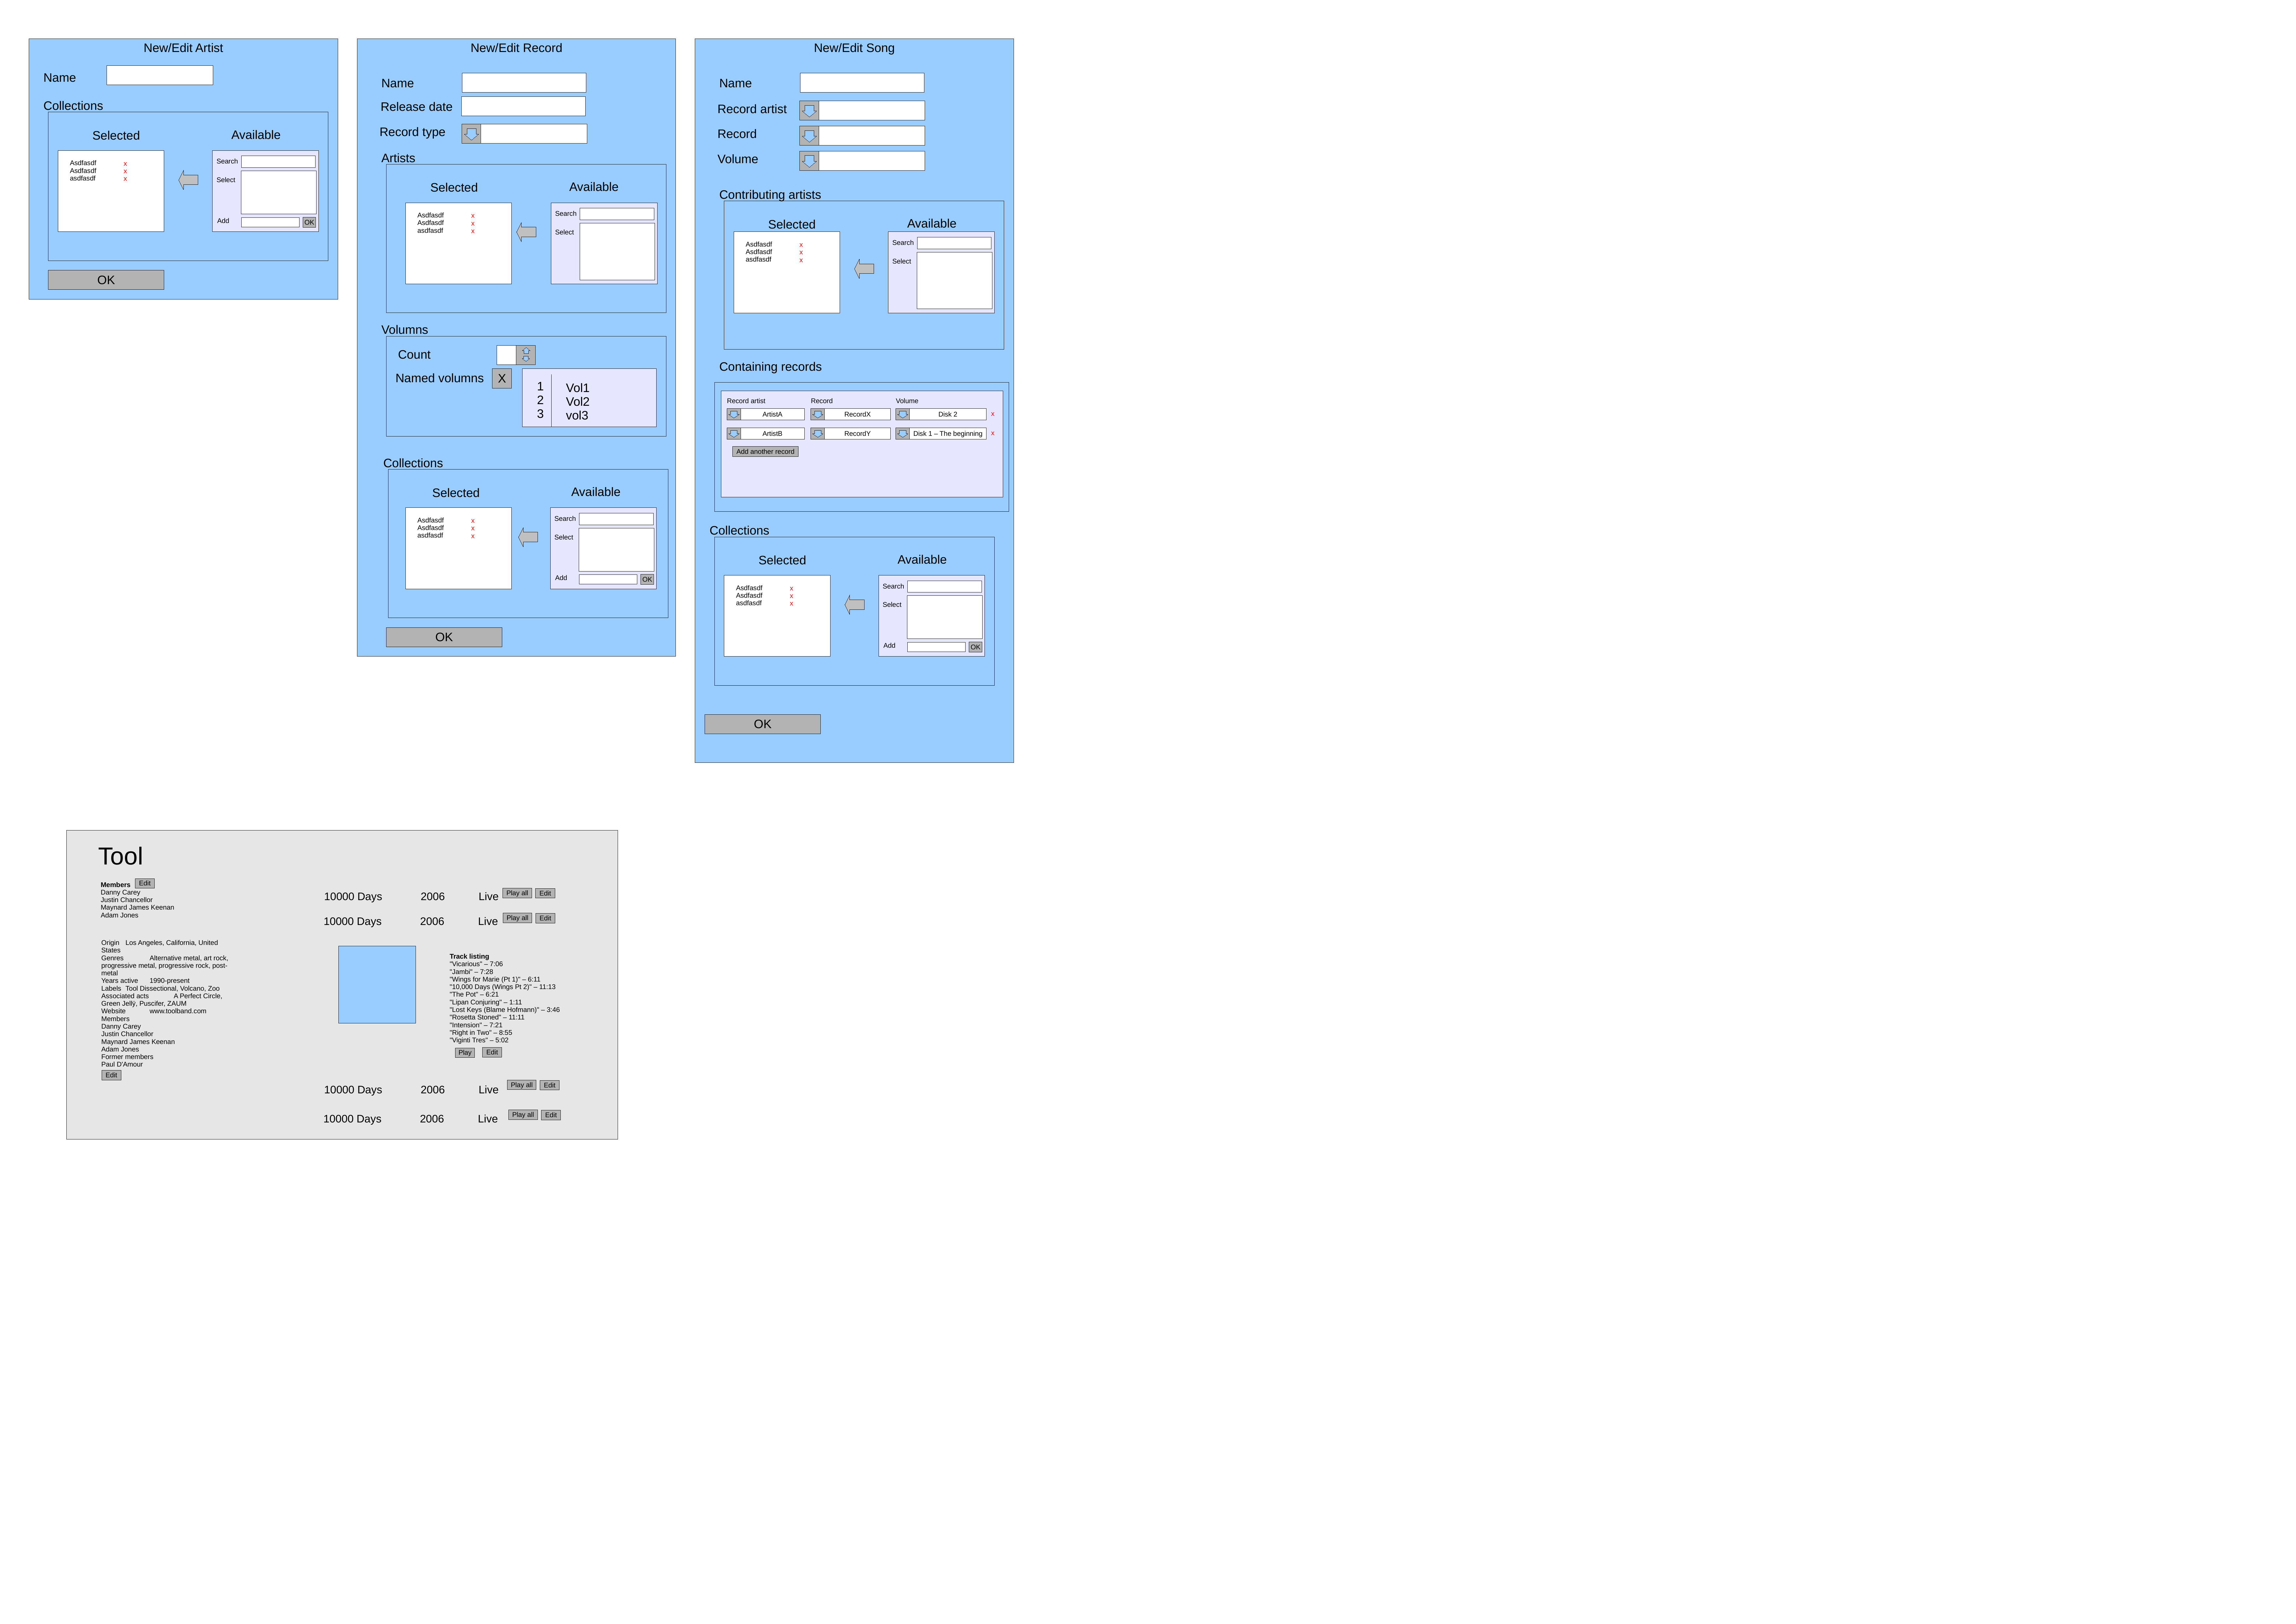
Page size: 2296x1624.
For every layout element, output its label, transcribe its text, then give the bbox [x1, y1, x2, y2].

text_box Collections [705, 521, 774, 540]
text_box Collections [48, 112, 108, 115]
text_box Record [712, 125, 762, 144]
text_box [462, 124, 587, 144]
text_box Search [549, 512, 589, 525]
text_box X [492, 368, 512, 388]
text_box Play all [508, 1110, 538, 1120]
text_box Record artist [712, 99, 792, 118]
text_box Edit [102, 1070, 121, 1080]
text_box New/Edit Record [357, 39, 676, 657]
text_box Search [550, 207, 590, 220]
text_box Search [212, 155, 251, 168]
text_box Search [887, 236, 927, 249]
text_box Edit [536, 913, 555, 923]
text_box Record [806, 394, 838, 407]
text_box x x x [785, 582, 798, 610]
text_box 2006 [415, 913, 449, 932]
text_box Selected [754, 551, 811, 570]
text_box [799, 126, 925, 145]
text_box [66, 830, 618, 1139]
text_box Volumns [376, 320, 433, 339]
text_box Volumns [386, 336, 433, 339]
text_box Play all [503, 888, 532, 898]
text_box Release date [376, 97, 458, 116]
text_box Count [393, 345, 505, 364]
text_box Asdfasdf Asdfasdf asdfasdf [65, 157, 101, 185]
text_box Edit [482, 1047, 502, 1057]
text_box Asdfasdf Asdfasdf asdfasdf [731, 581, 768, 609]
text_box [799, 101, 925, 120]
text_box Select [550, 226, 590, 239]
text_box OK [303, 217, 316, 228]
text_box 2006 [415, 1110, 449, 1130]
text_box Tool [93, 840, 148, 872]
text_box Available [566, 483, 625, 502]
text_box Available [893, 550, 952, 569]
text_box ArtistA [741, 408, 805, 420]
text_box Volume [891, 394, 923, 407]
text_box [888, 231, 995, 313]
text_box [518, 527, 538, 547]
text_box OK [48, 270, 164, 290]
text_box Live [474, 888, 504, 908]
text_box Collections [715, 537, 774, 540]
text_box Available [226, 125, 286, 144]
text_box Disk 1 – The beginning [909, 428, 986, 439]
text_box Selected [87, 126, 145, 145]
text_box Collections [378, 453, 448, 472]
text_box Asdfasdf Asdfasdf asdfasdf [412, 209, 449, 237]
text_box [799, 151, 925, 171]
text_box Selected [425, 178, 483, 197]
text_box Record artist [722, 394, 770, 407]
text_box Named volumns [390, 368, 502, 387]
text_box 10000 Days [319, 1081, 387, 1101]
text_box Select [212, 174, 251, 186]
text_box Play all [507, 1080, 536, 1090]
text_box OK [969, 642, 982, 652]
text_box Artists [386, 164, 420, 167]
text_box RecordX [824, 408, 891, 420]
text_box 10000 Days [318, 913, 386, 932]
text_box [550, 507, 657, 589]
text_box Live [473, 1110, 503, 1130]
text_box Edit [541, 1110, 561, 1120]
text_box 2006 [416, 888, 450, 908]
text_box x [986, 407, 1000, 420]
text_box Live [474, 1081, 504, 1101]
text_box RecordY [824, 428, 891, 439]
text_box Artists [376, 148, 420, 167]
text_box [462, 73, 586, 93]
text_box [734, 231, 840, 313]
text_box Asdfasdf Asdfasdf asdfasdf [741, 238, 777, 266]
text_box Select [887, 255, 927, 268]
text_box [800, 73, 924, 93]
text_box OK [705, 714, 821, 734]
text_box 2006 [416, 1081, 450, 1101]
text_box x x x [466, 209, 480, 237]
text_box 10000 Days [318, 1110, 386, 1130]
text_box [405, 203, 512, 284]
text_box Selected [763, 215, 821, 231]
text_box OK [641, 574, 654, 585]
text_box Search [878, 580, 917, 592]
text_box Available [902, 214, 962, 231]
text_box [845, 595, 865, 615]
text_box [497, 345, 536, 365]
text_box Add another record [732, 446, 798, 457]
text_box Origin Los Angeles, California, United States Genres Alternative metal, art rock, progressive metal, progressive rock, post-metal Years active 1990-present Labels Tool Dissectional, Volcano, Zoo Associated acts A Perfect Circle, Green Jellÿ, Puscifer, ZAUM Website www.toolband.com Members Danny Carey Justin Chancellor Maynard James Keenan Adam Jones Former members Paul D'Amour [96, 936, 239, 1120]
text_box Containing records [714, 357, 827, 377]
text_box Disk 2 [909, 408, 986, 420]
text_box 10000 Days [319, 888, 387, 908]
text_box Edit [540, 1080, 559, 1090]
text_box [879, 575, 985, 657]
text_box Add [212, 214, 242, 227]
text_box Collections [388, 470, 448, 472]
text_box Add [550, 572, 579, 584]
text_box Play all [503, 913, 532, 923]
text_box [516, 222, 536, 242]
text_box Contributing artists [724, 201, 826, 204]
text_box [179, 170, 198, 190]
text_box [724, 575, 831, 657]
text_box Available [564, 178, 624, 197]
text_box Contributing artists [714, 185, 826, 204]
text_box Members Danny Carey Justin Chancellor Maynard James Keenan Adam Jones [96, 879, 184, 933]
text_box Name [714, 74, 757, 93]
text_box [721, 391, 1003, 497]
text_box [107, 65, 213, 85]
text_box ArtistB [741, 428, 805, 439]
text_box x x x [466, 514, 480, 542]
text_box Name [376, 74, 419, 93]
text_box Edit [535, 888, 555, 898]
text_box [405, 507, 512, 589]
text_box Track listing "Vicarious" – 7:06 "Jambi" – 7:28 "Wings for Marie (Pt 1)" – 6:11 "10,000 Days (Wings Pt 2)" – 11:13 "The Pot" – 6:21 "Lipan Conjuring" – 1:11 "Lost Keys (Blame Hofmann)" – 3:46 "Rosetta Stoned" – 11:11 "Intension" – 7:21 "Right in Two" – 8:55 "Viginti Tres" – 5:02 [445, 950, 586, 1052]
text_box New/Edit Song [695, 39, 1014, 763]
text_box Live [473, 913, 503, 932]
text_box [522, 368, 657, 427]
text_box Vol1 Vol2 vol3 [561, 378, 595, 425]
text_box Record type [375, 123, 451, 142]
text_box [551, 203, 658, 284]
text_box Volume [712, 150, 763, 169]
text_box x x x [795, 238, 808, 266]
text_box [58, 150, 164, 232]
text_box x x x [119, 157, 132, 185]
text_box Select [878, 598, 917, 611]
text_box OK [386, 627, 502, 647]
text_box [854, 259, 874, 279]
text_box Selected [427, 483, 485, 502]
text_box x [986, 427, 1000, 439]
text_box 1 2 3 [532, 377, 549, 423]
text_box [461, 96, 586, 116]
text_box Name [39, 68, 81, 87]
text_box Play [455, 1048, 475, 1058]
text_box [212, 150, 319, 232]
text_box Collections [39, 96, 108, 115]
text_box New/Edit Artist [29, 39, 338, 299]
text_box Asdfasdf Asdfasdf asdfasdf [412, 514, 449, 542]
text_box Add [879, 639, 908, 652]
text_box Select [549, 531, 589, 544]
